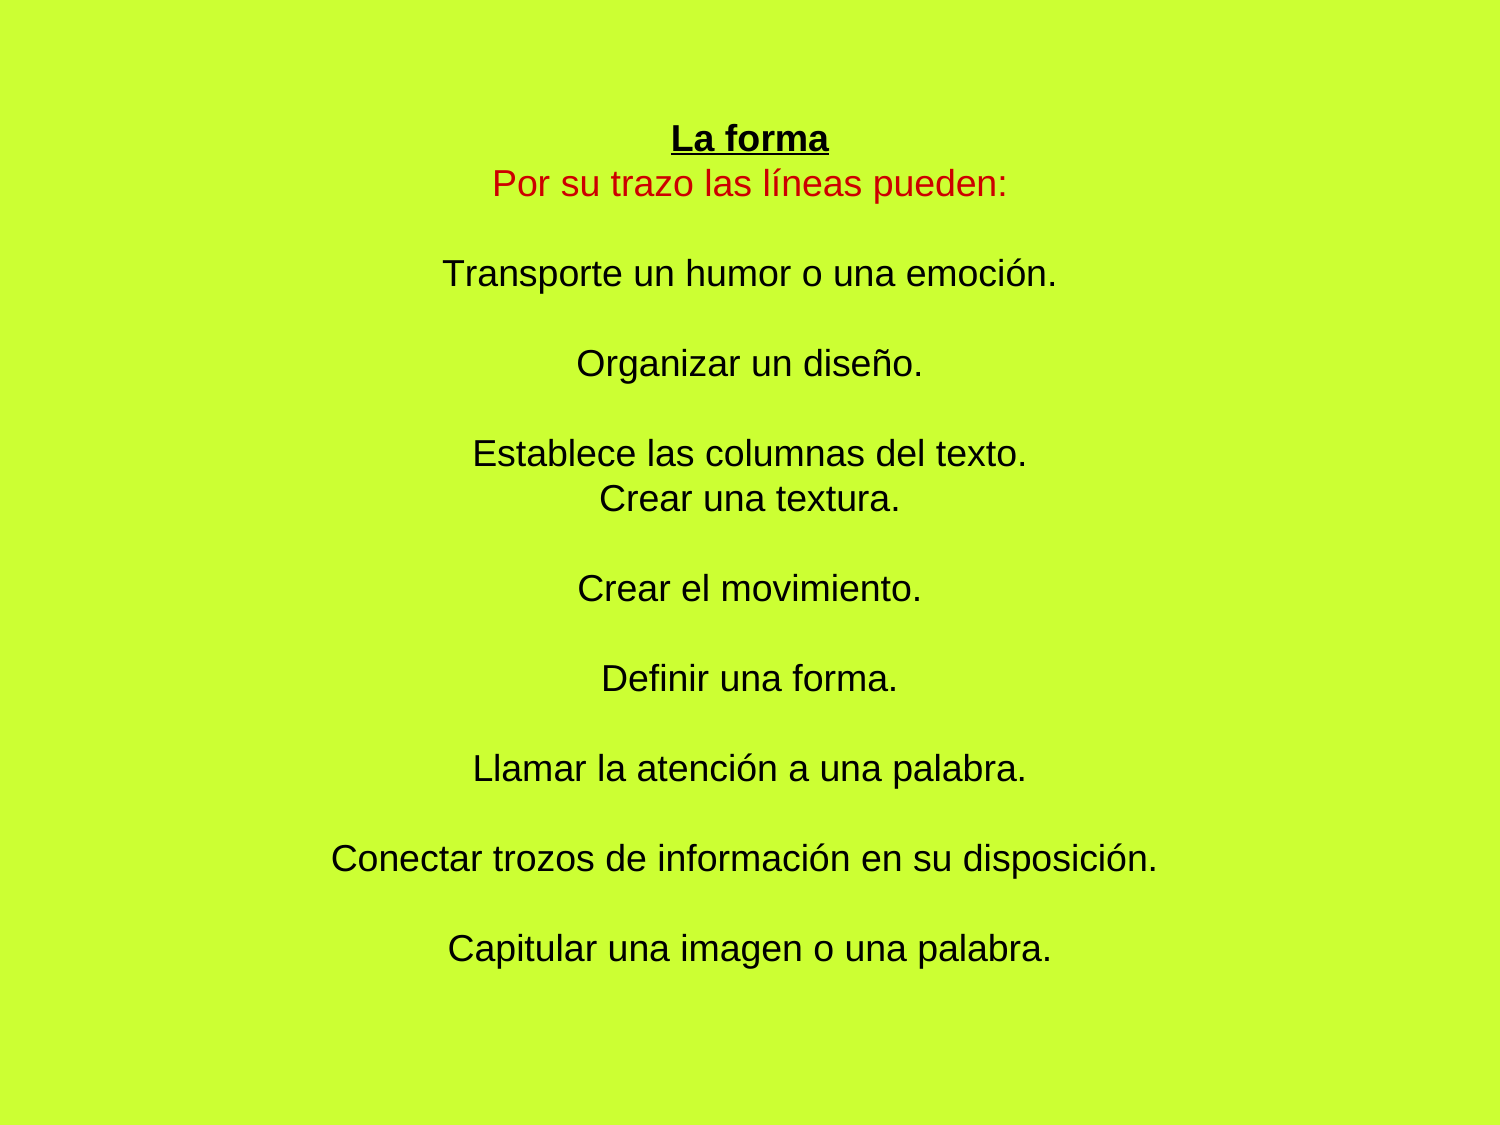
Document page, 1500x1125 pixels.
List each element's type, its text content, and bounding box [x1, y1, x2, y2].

text_box La forma Por su trazo las líneas pueden: Transporte un humor o una emoción. Organizar un diseño. Establece las columnas del texto. Crear una textura. Crear el movimiento. Definir una forma. Llamar la atención a una palabra. Conectar trozos de información en su disposición. Capitular una imagen o una palabra. [316, 105, 1184, 1022]
